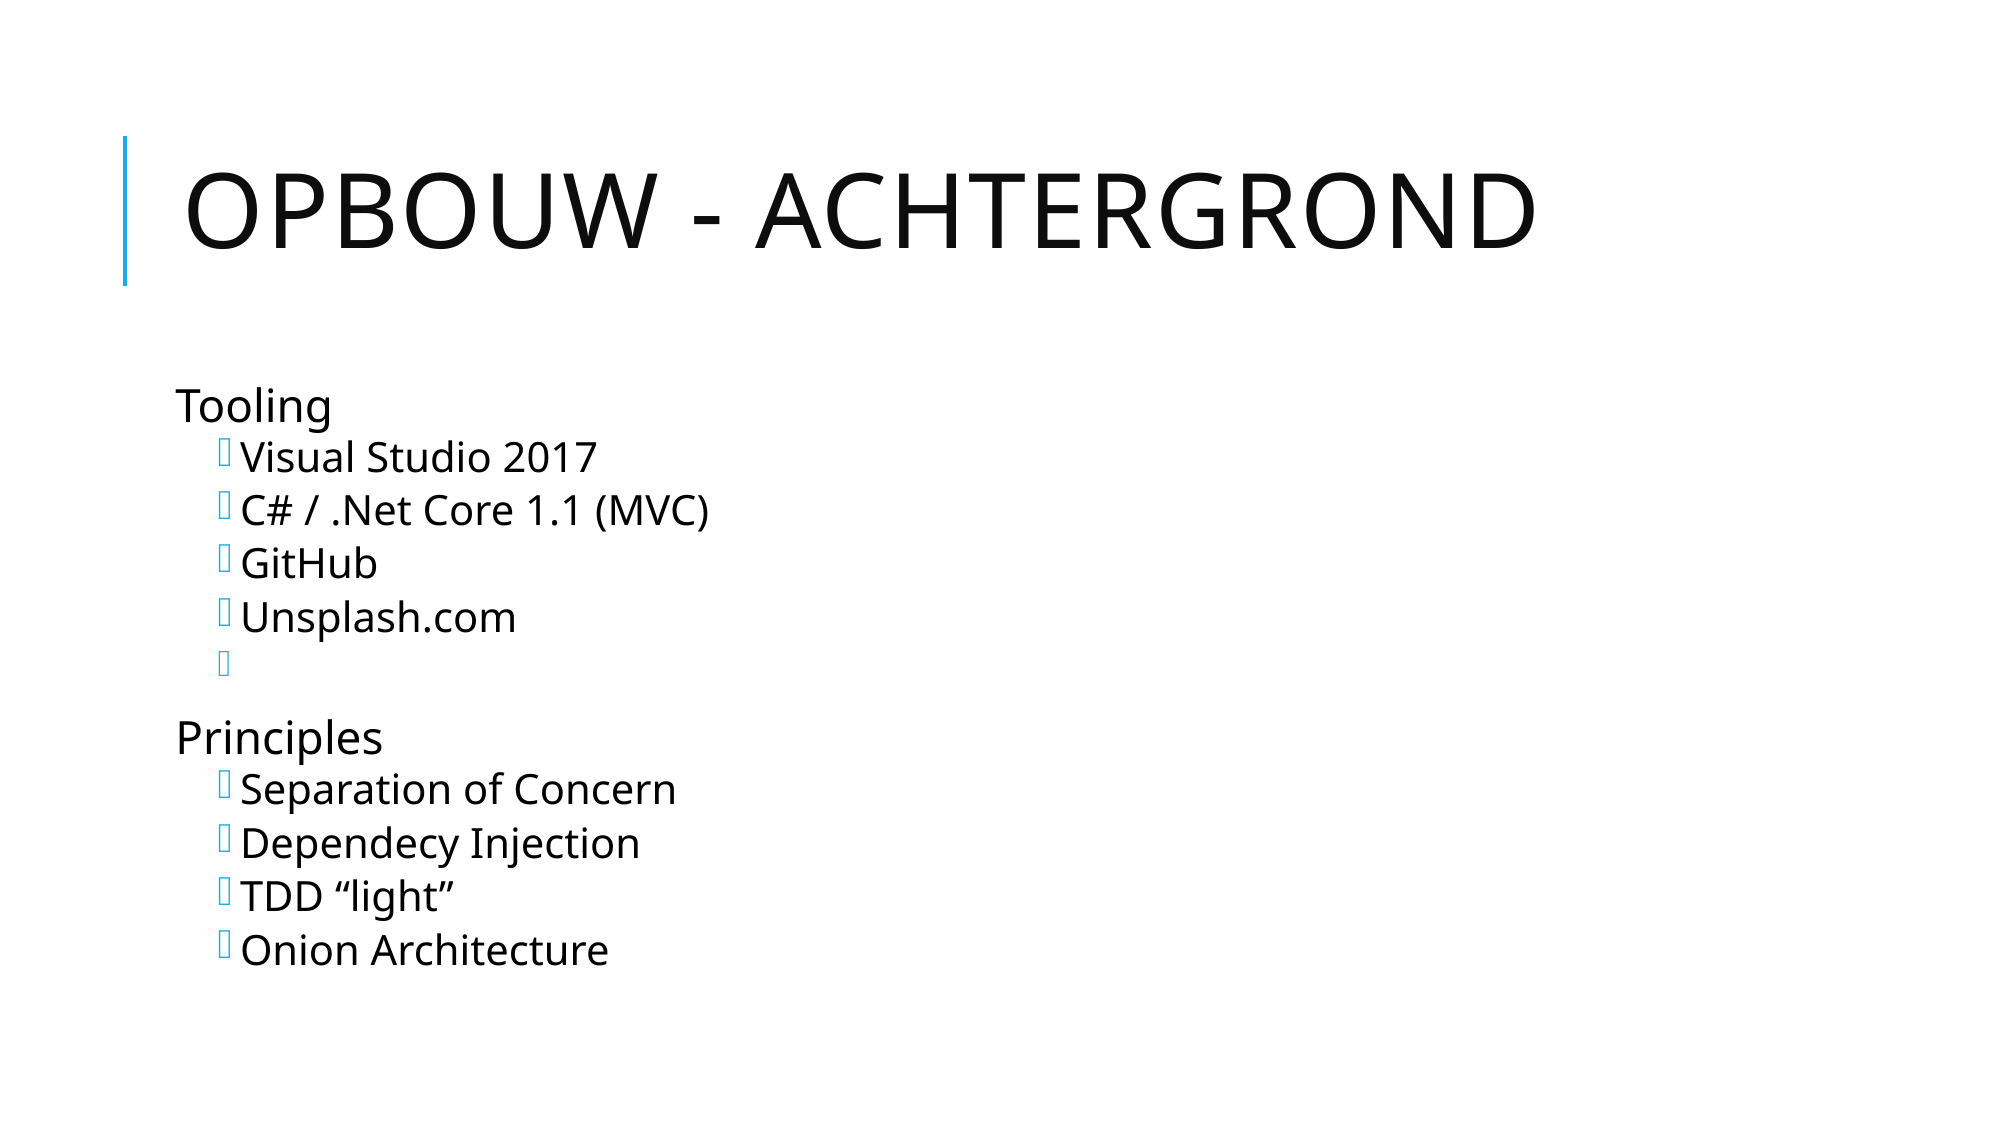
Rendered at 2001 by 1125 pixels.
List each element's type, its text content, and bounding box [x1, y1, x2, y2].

title Opbouw - achtergrond [168, 96, 1763, 343]
list Tooling Visual Studio 2017 C# / .Net Core 1.1 (MVC) GitHub Unsplash.com Principles Separation of Concern Dependecy Injection TDD “light” Onion Architecture [168, 375, 1763, 1036]
